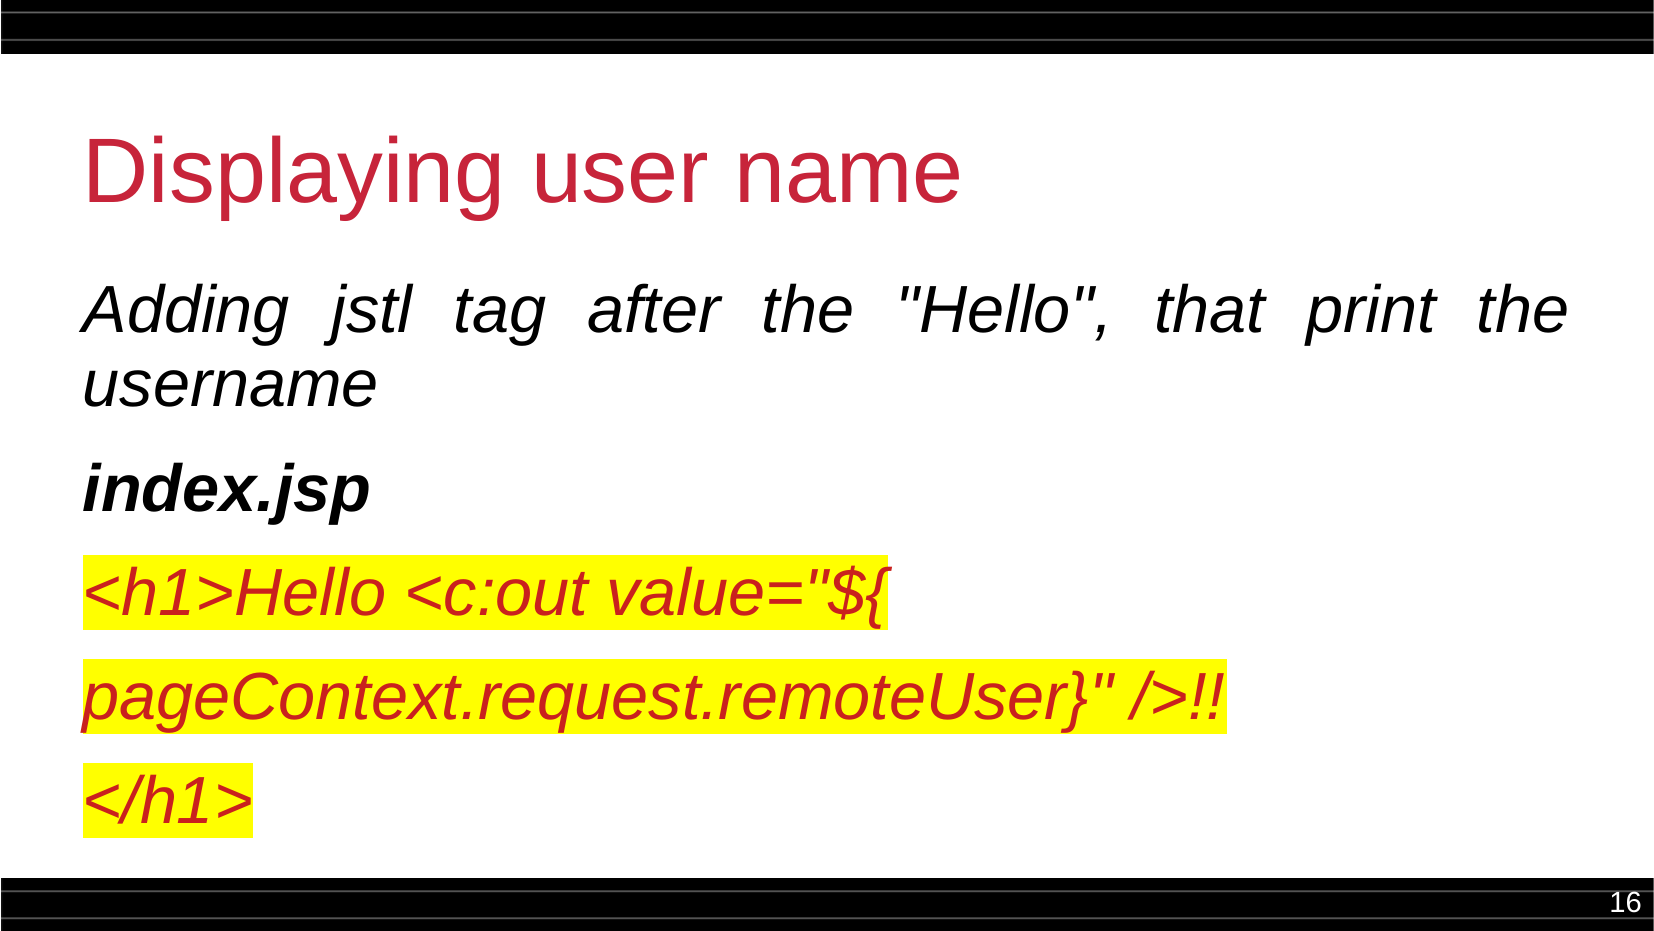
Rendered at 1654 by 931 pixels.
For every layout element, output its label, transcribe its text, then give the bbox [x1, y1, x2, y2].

title Displaying user name [82, 92, 1571, 249]
picture [1, 878, 1654, 931]
picture [1, 0, 1654, 54]
list Adding jstl tag after the "Hello", that print the username index.jsp <h1>Hello <c:out value="${ pageContext.request.remoteUser}" />!! </h1> [82, 271, 1571, 851]
